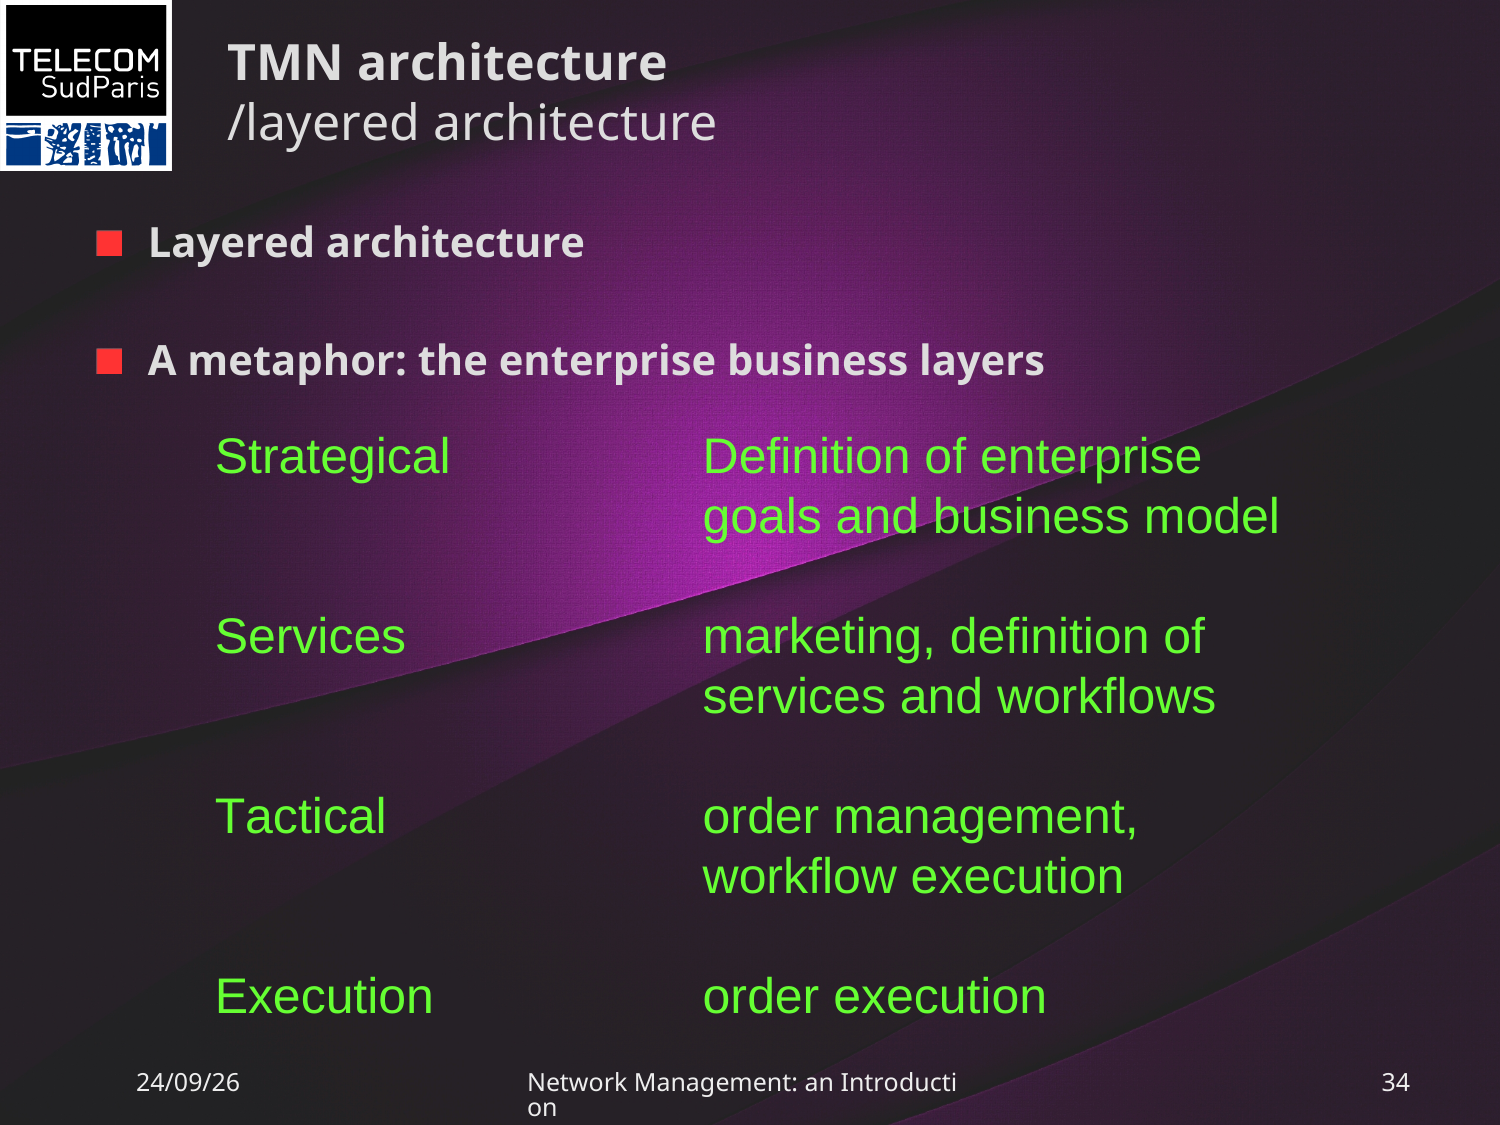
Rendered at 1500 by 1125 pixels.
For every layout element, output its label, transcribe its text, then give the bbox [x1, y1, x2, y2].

list Layered architecture A metaphor: the enterprise business layers [76, 207, 1427, 977]
title TMN architecture /layered architecture [212, 22, 1406, 158]
picture [0, 0, 1500, 1125]
text_box Definition of enterprise goals and business model marketing, definition of services and workflows order management, workflow execution order execution [687, 416, 1296, 1032]
text_box Strategical Services Tactical Execution [199, 416, 466, 1032]
